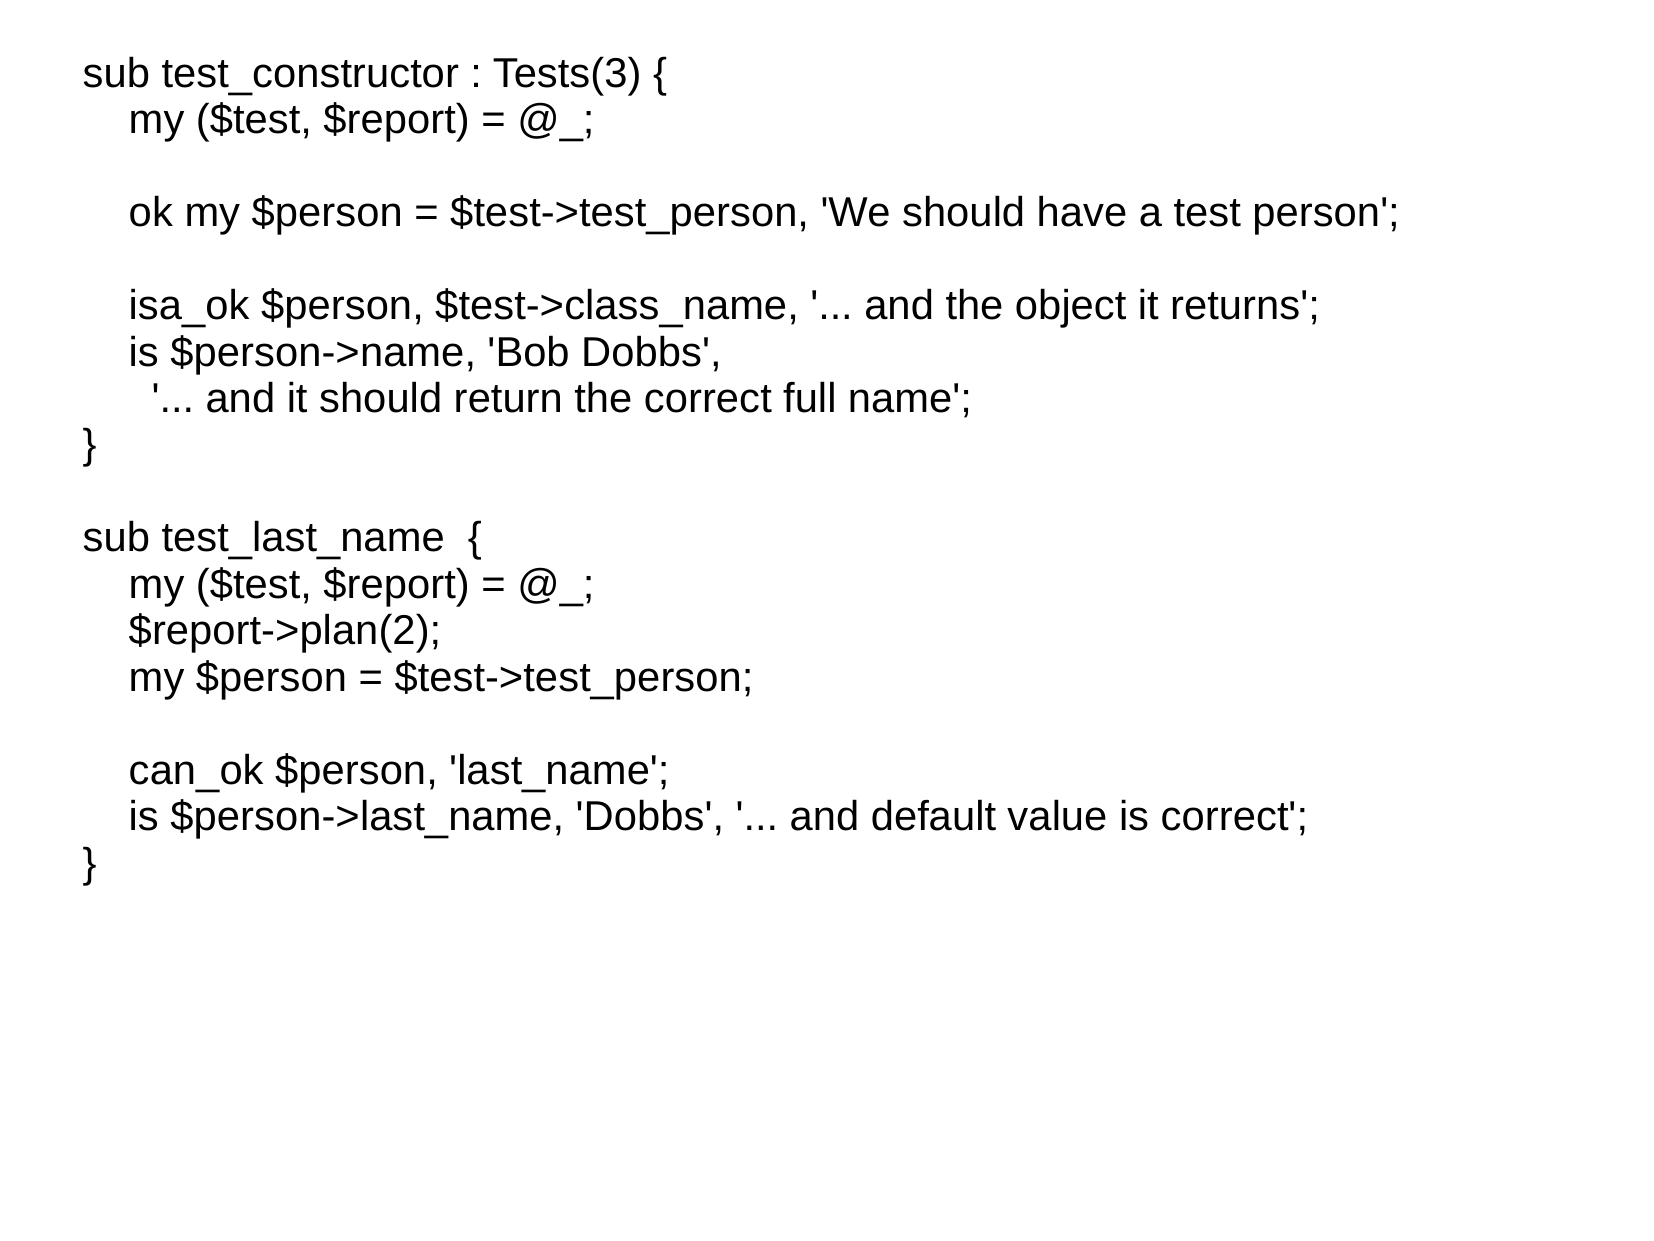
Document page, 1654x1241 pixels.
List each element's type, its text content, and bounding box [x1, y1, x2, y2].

subtitle sub test_constructor : Tests(3) { my ($test, $report) = @_; ok my $person = $test->test_person, 'We should have a test person'; isa_ok $person, $test->class_name, '... and the object it returns'; is $person->name, 'Bob Dobbs', '... and it should return the correct full name'; } sub test_last_name { my ($test, $report) = @_; $report->plan(2); my $person = $test->test_person; can_ok $person, 'last_name'; is $person->last_name, 'Dobbs', '... and default value is correct'; } [82, 49, 1571, 1010]
